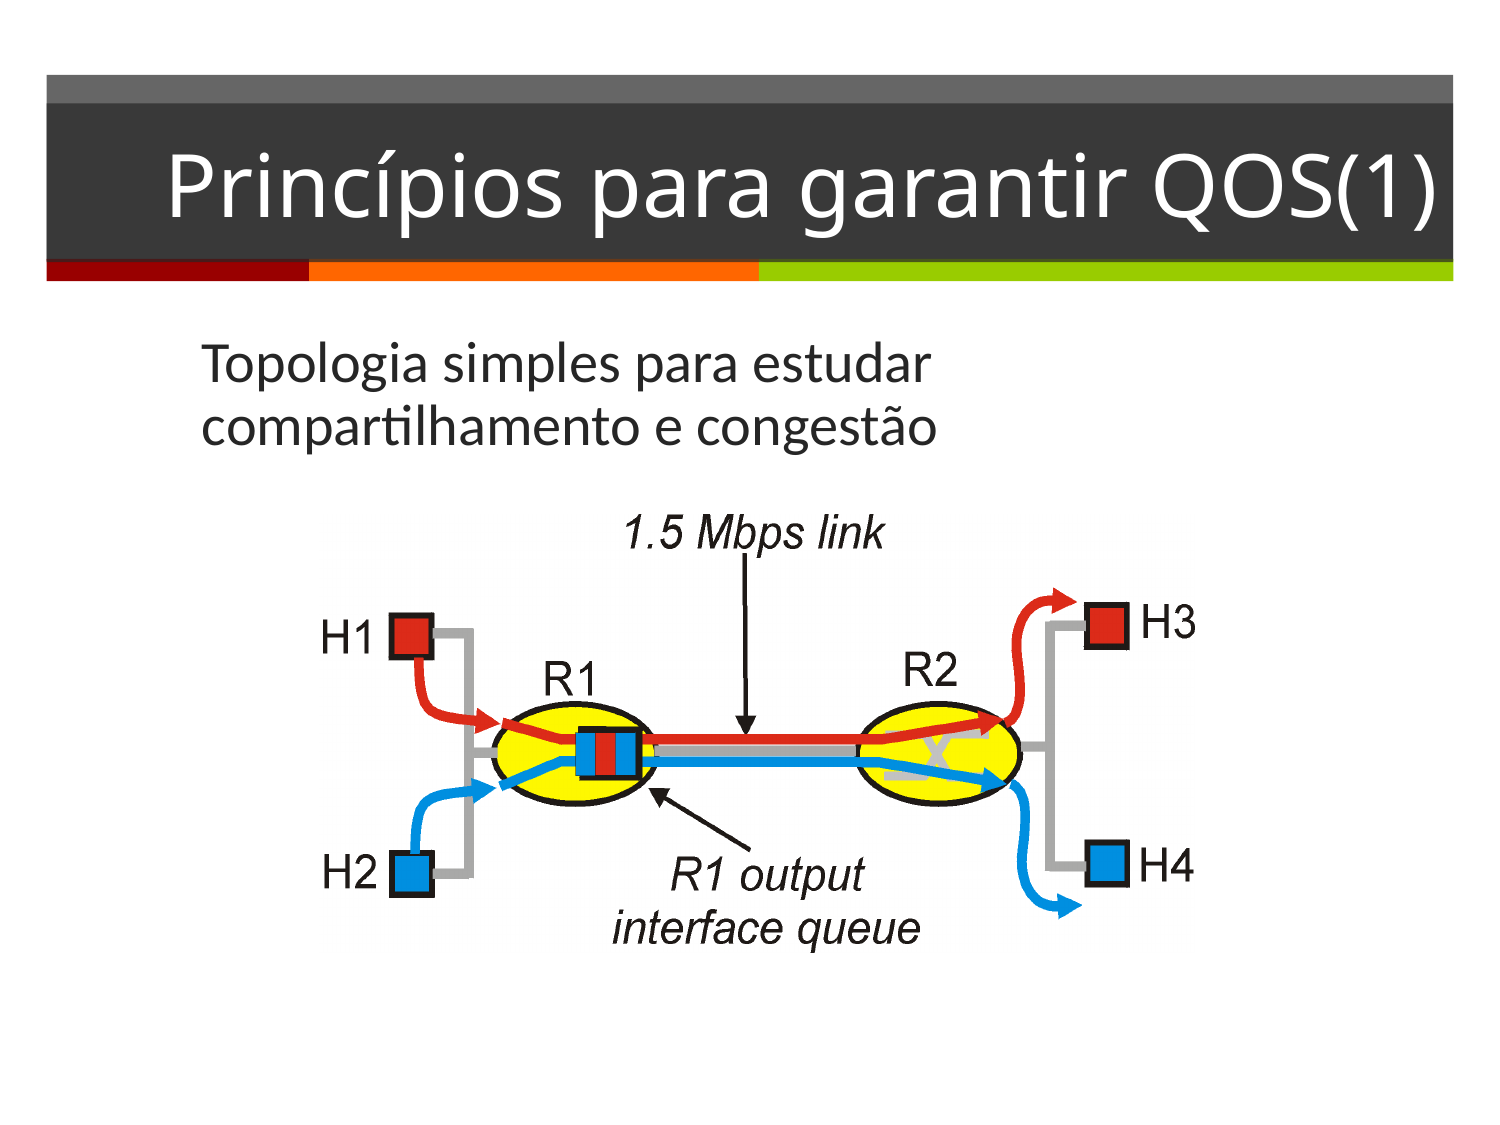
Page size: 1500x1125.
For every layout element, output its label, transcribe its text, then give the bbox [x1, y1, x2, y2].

picture [319, 514, 1195, 953]
list Topologia simples para estudar compartilhamento e congestão [112, 324, 1388, 478]
title Princípios para garantir QOS(1) [46, 103, 1454, 263]
